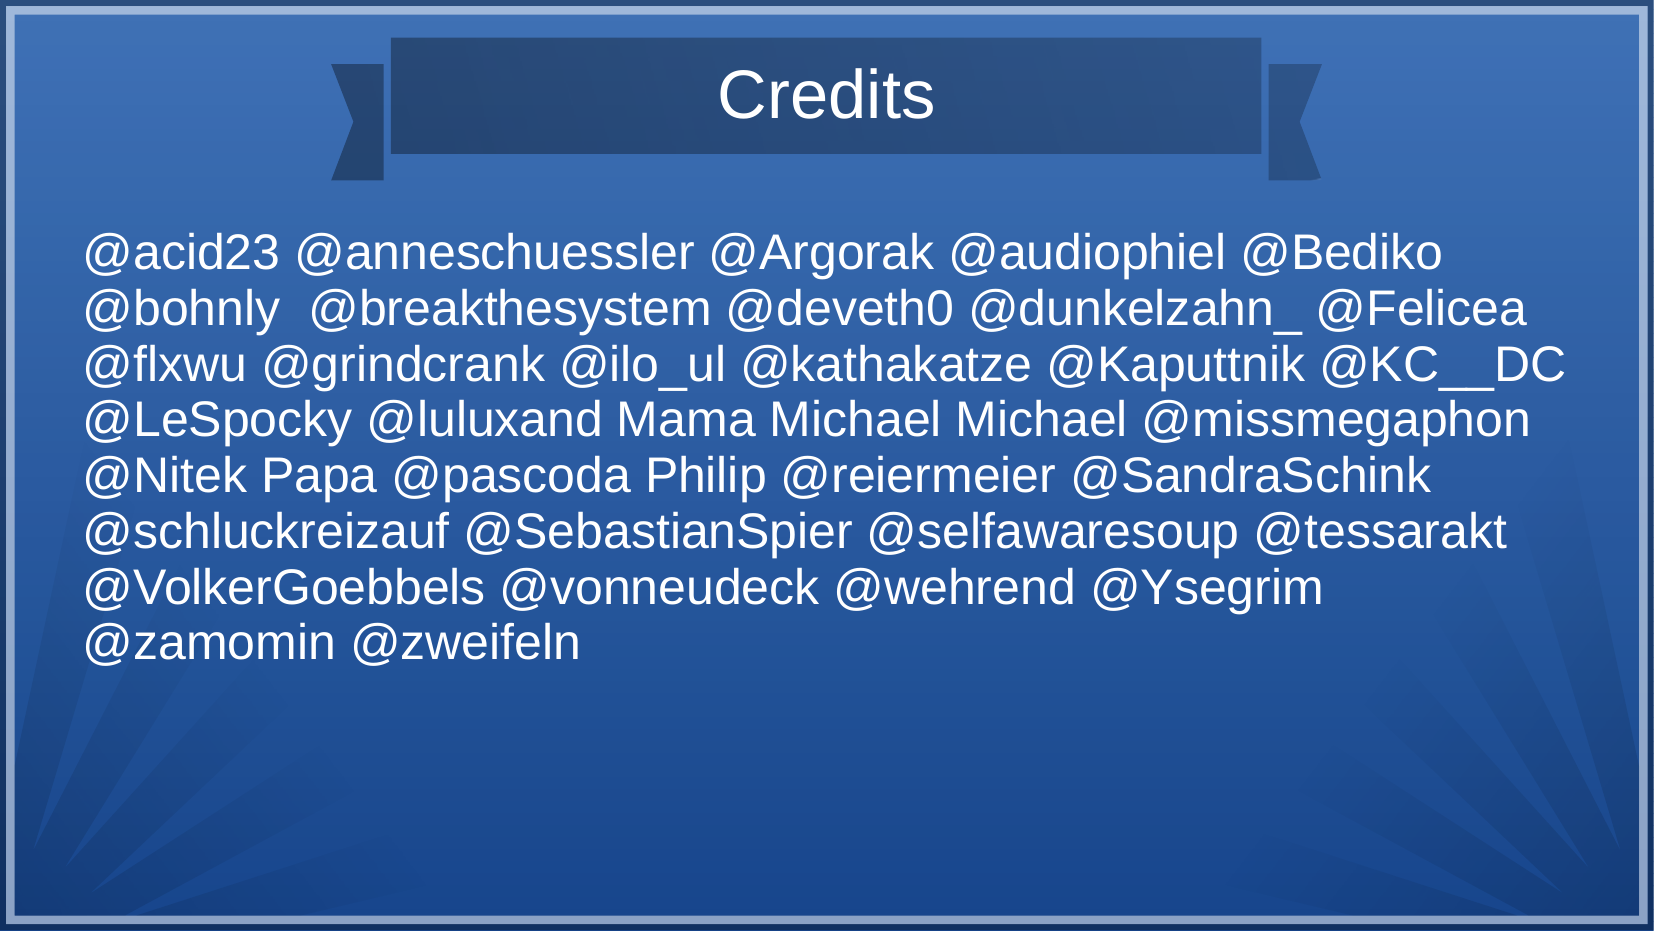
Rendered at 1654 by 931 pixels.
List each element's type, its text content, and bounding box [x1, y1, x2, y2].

title Credits [389, 35, 1264, 154]
list @acid23 @anneschuessler @Argorak @audiophiel @Bediko @bohnly @breakthesystem @deveth0 @dunkelzahn_ @Felicea @flxwu @grindcrank @ilo_ul @kathakatze @Kaputtnik @KC__DC @LeSpocky @luluxand Mama Michael Michael @missmegaphon @Nitek Papa @pascoda Philip @reiermeier @SandraSchink @schluckreizauf @SebastianSpier @selfawaresoup @tessarakt @VolkerGoebbels @vonneudeck @wehrend @Ysegrim @zamomin @zweifeln [82, 224, 1571, 848]
